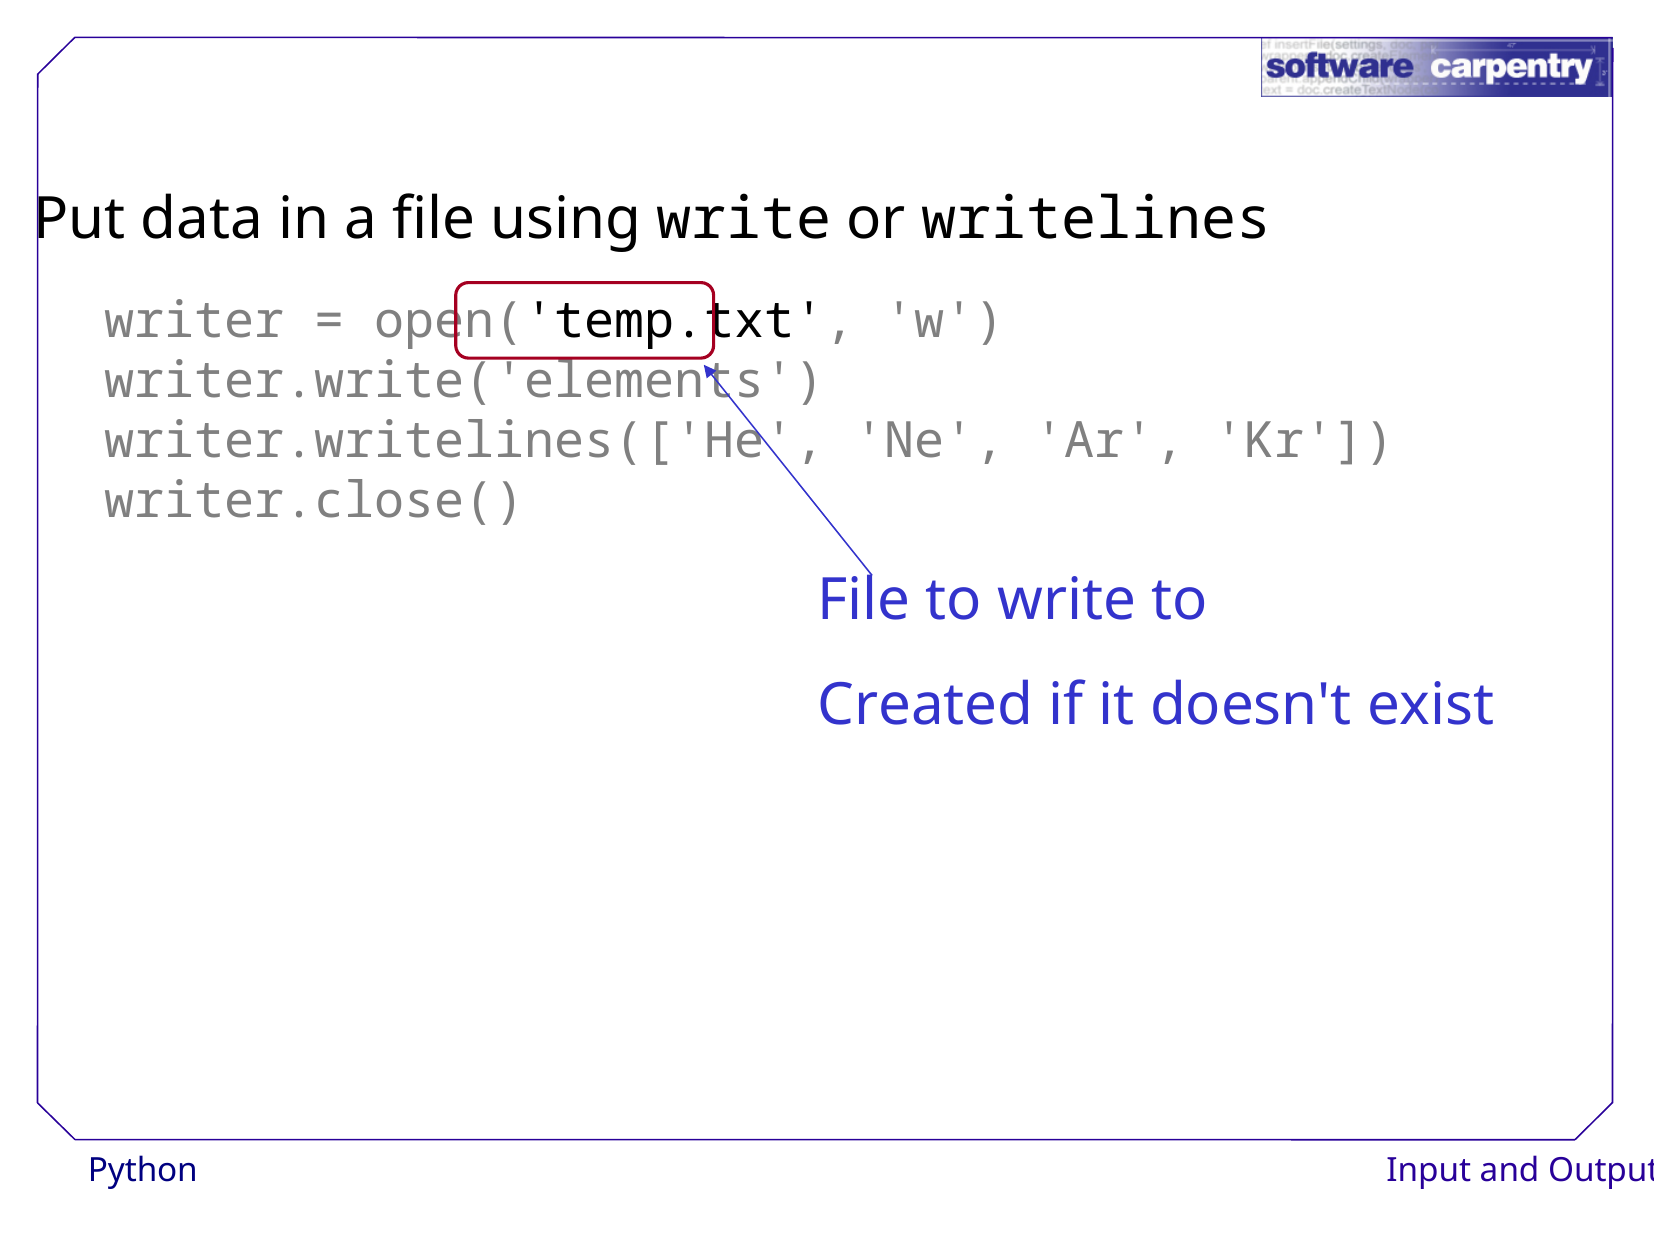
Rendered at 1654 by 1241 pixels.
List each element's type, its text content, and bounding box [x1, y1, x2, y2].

text_box File to write to Created if it doesn't exist [802, 518, 1654, 745]
text_box Put data in a file using write or writelines [18, 138, 1437, 259]
text_box writer = open('temp.txt', 'w') writer.write('elements') writer.writelines(['He', 'Ne', 'Ar', 'Kr']) writer.close() [89, 279, 1512, 554]
picture [1261, 39, 1613, 97]
